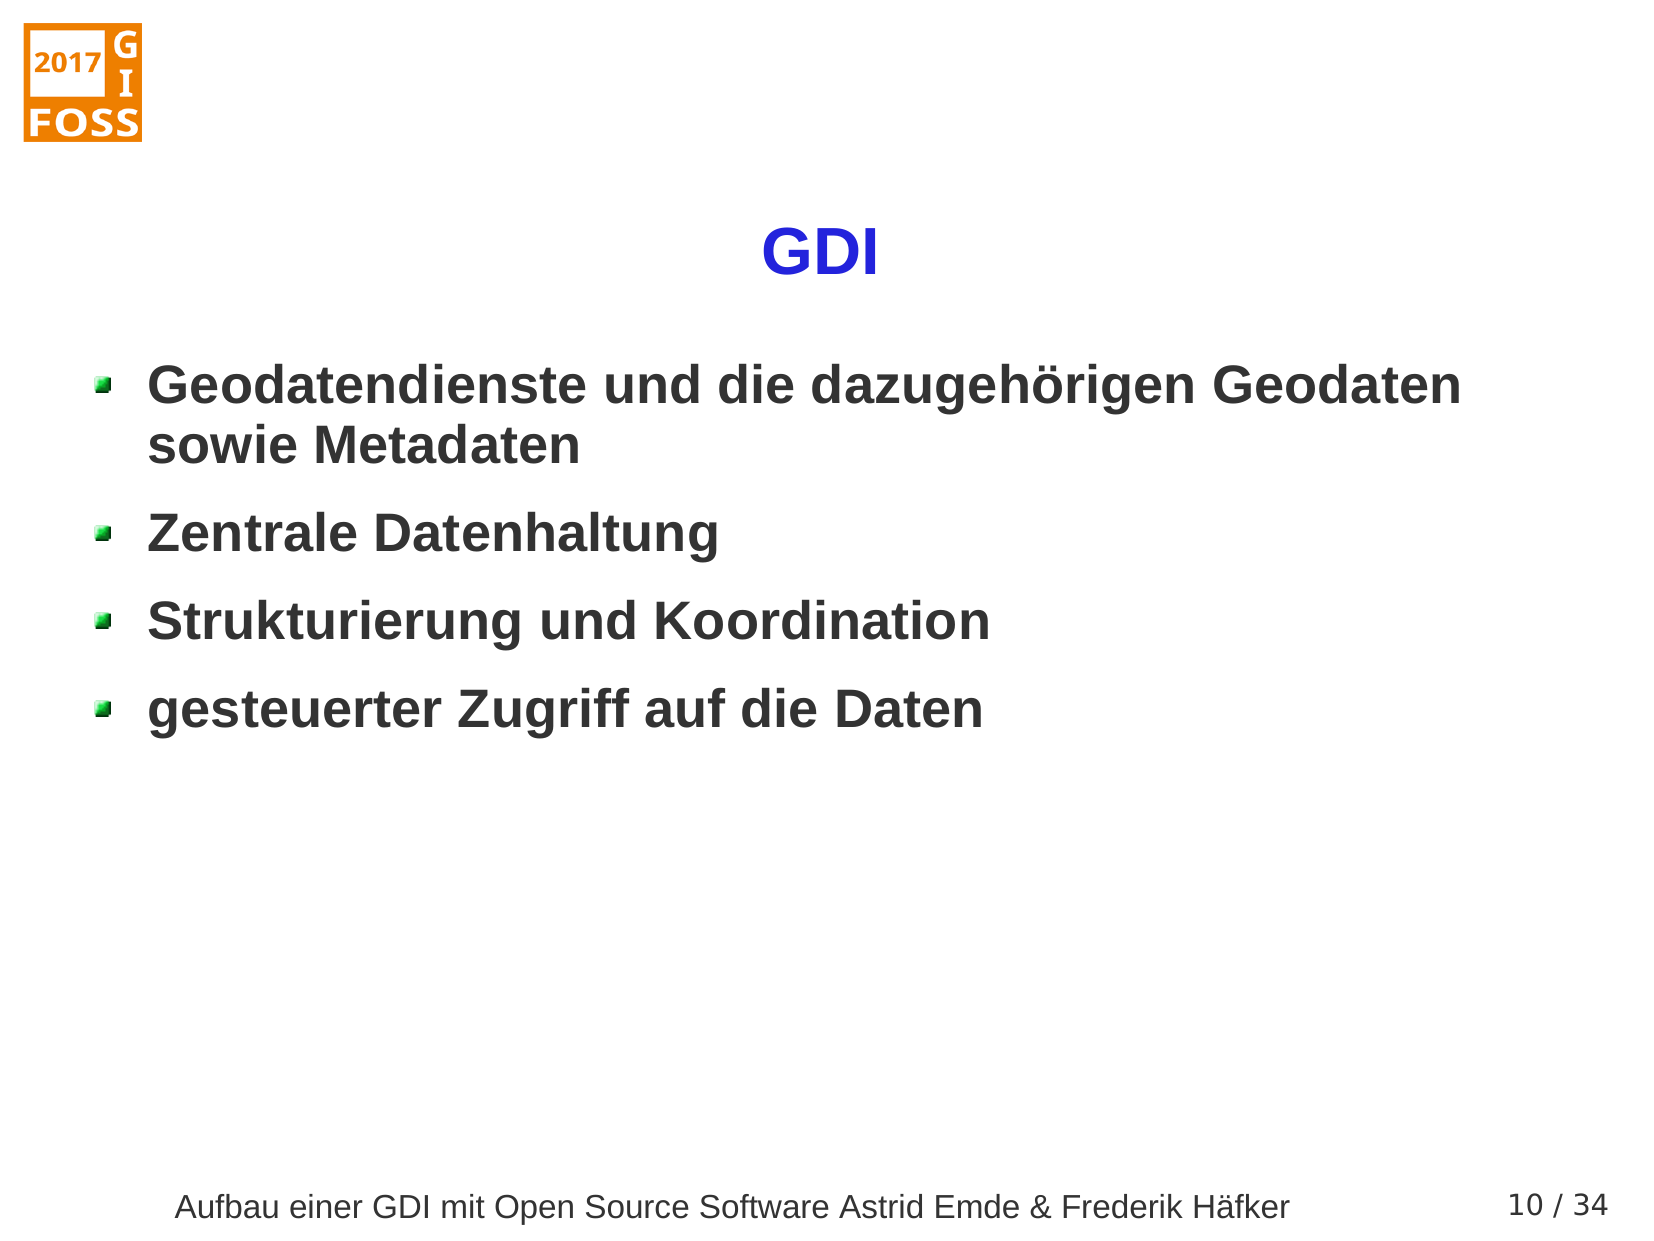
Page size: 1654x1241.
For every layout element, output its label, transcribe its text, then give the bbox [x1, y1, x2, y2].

picture [23, 23, 142, 142]
list Geodatendienste und die dazugehörigen Geodaten sowie Metadaten Zentrale Datenhaltung Strukturierung und Koordination gesteuerter Zugriff auf die Daten [76, 354, 1565, 1173]
title GDI [76, 177, 1565, 325]
